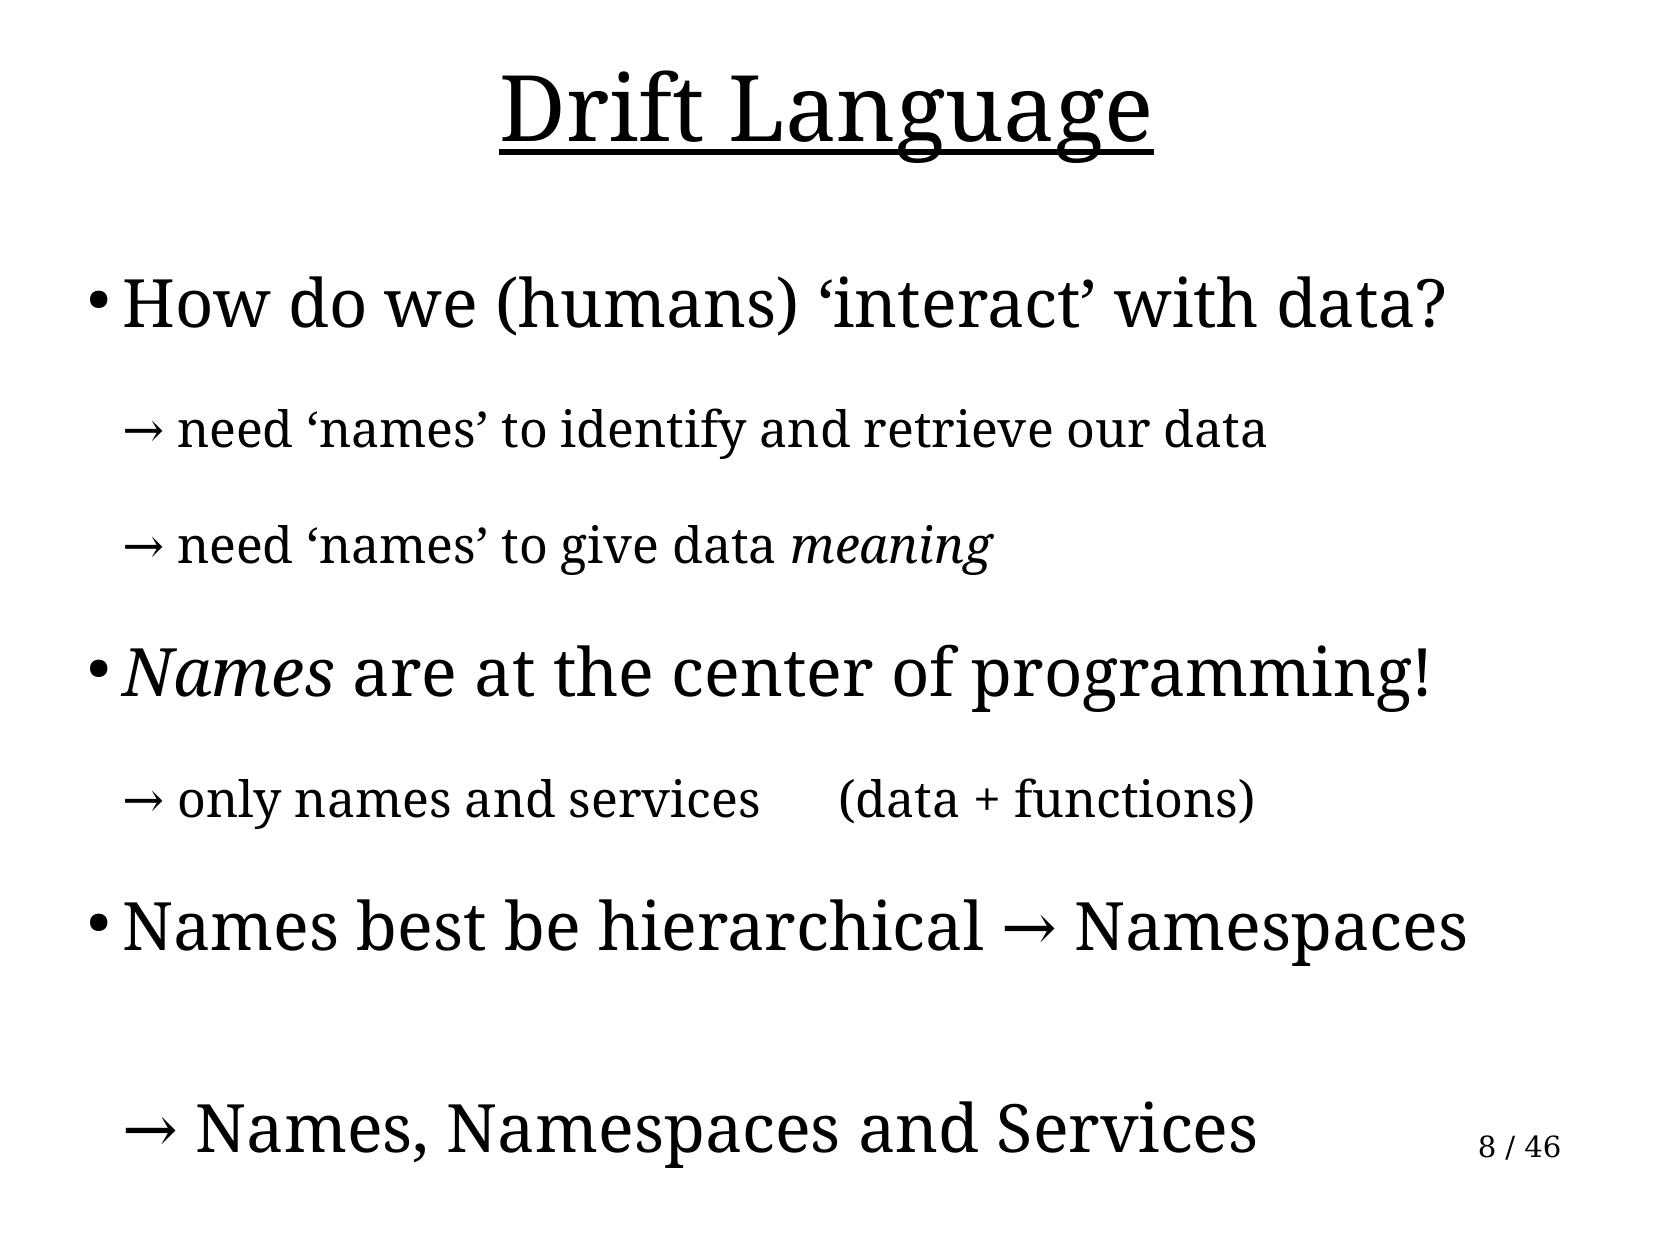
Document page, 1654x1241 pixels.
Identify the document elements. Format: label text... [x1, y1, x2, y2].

title Drift Language [82, 2, 1571, 211]
subtitle How do we (humans) ‘interact’ with data? → need ‘names’ to identify and retrieve our data → need ‘names’ to give data meaning Names are at the center of programming! → only names and services (data + functions) Names best be hierarchical → Namespaces → Names, Namespaces and Services [86, 256, 1576, 1241]
